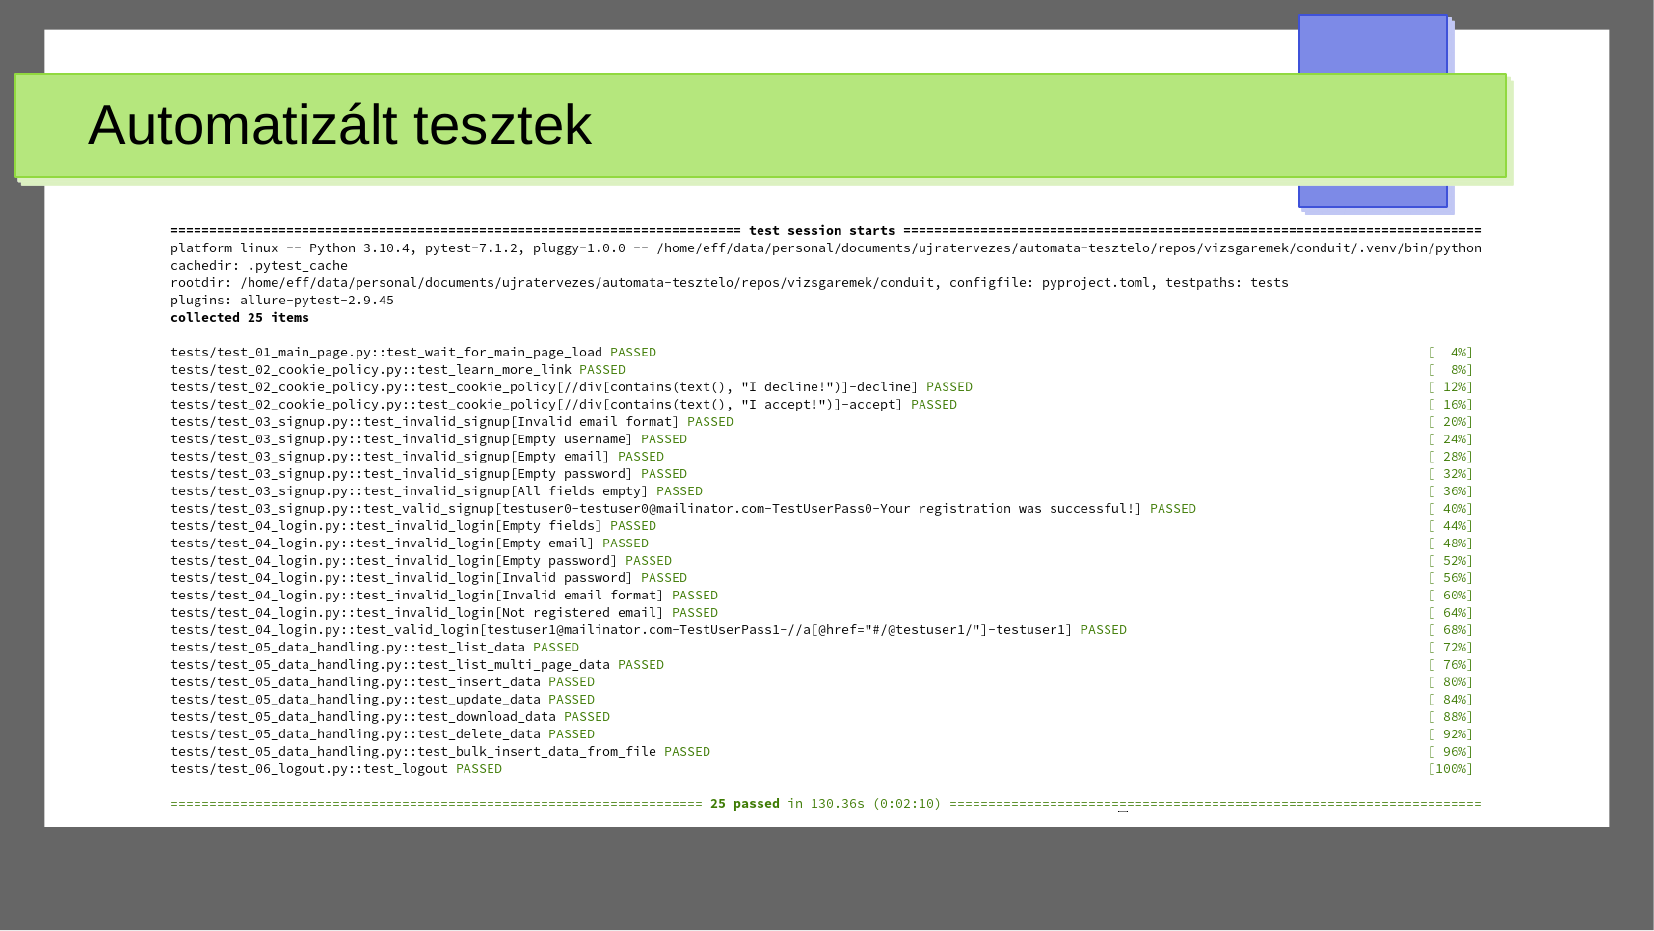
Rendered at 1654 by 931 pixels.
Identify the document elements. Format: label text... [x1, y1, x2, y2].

title Automatizált tesztek [88, 73, 1506, 178]
picture [170, 221, 1484, 813]
